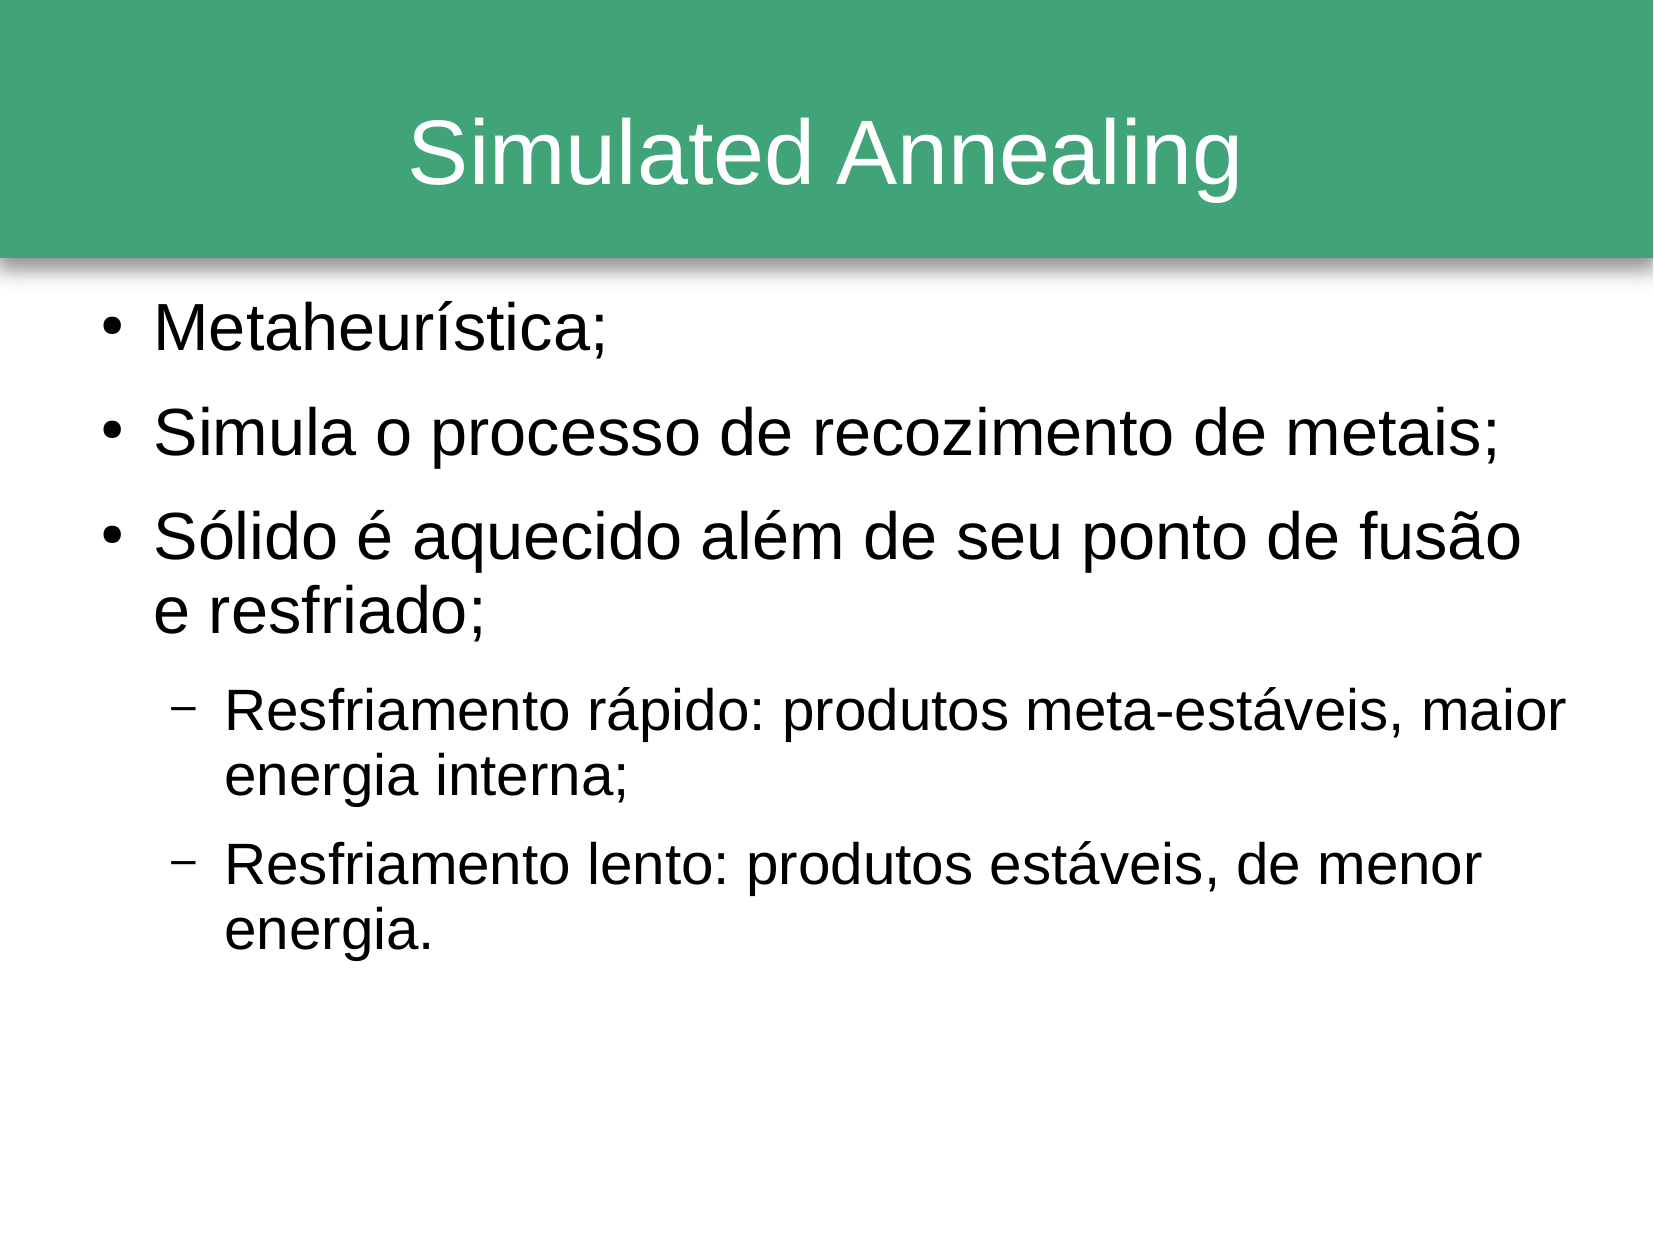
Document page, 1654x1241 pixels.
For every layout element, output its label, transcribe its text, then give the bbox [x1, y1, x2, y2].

list Metaheurística; Simula o processo de recozimento de metais; Sólido é aquecido além de seu ponto de fusão e resfriado; Resfriamento rápido: produtos meta-estáveis, maior energia interna; Resfriamento lento: produtos estáveis, de menor energia. [82, 290, 1571, 1010]
title Simulated Annealing [82, 49, 1571, 257]
picture [0, 0, 1654, 1241]
